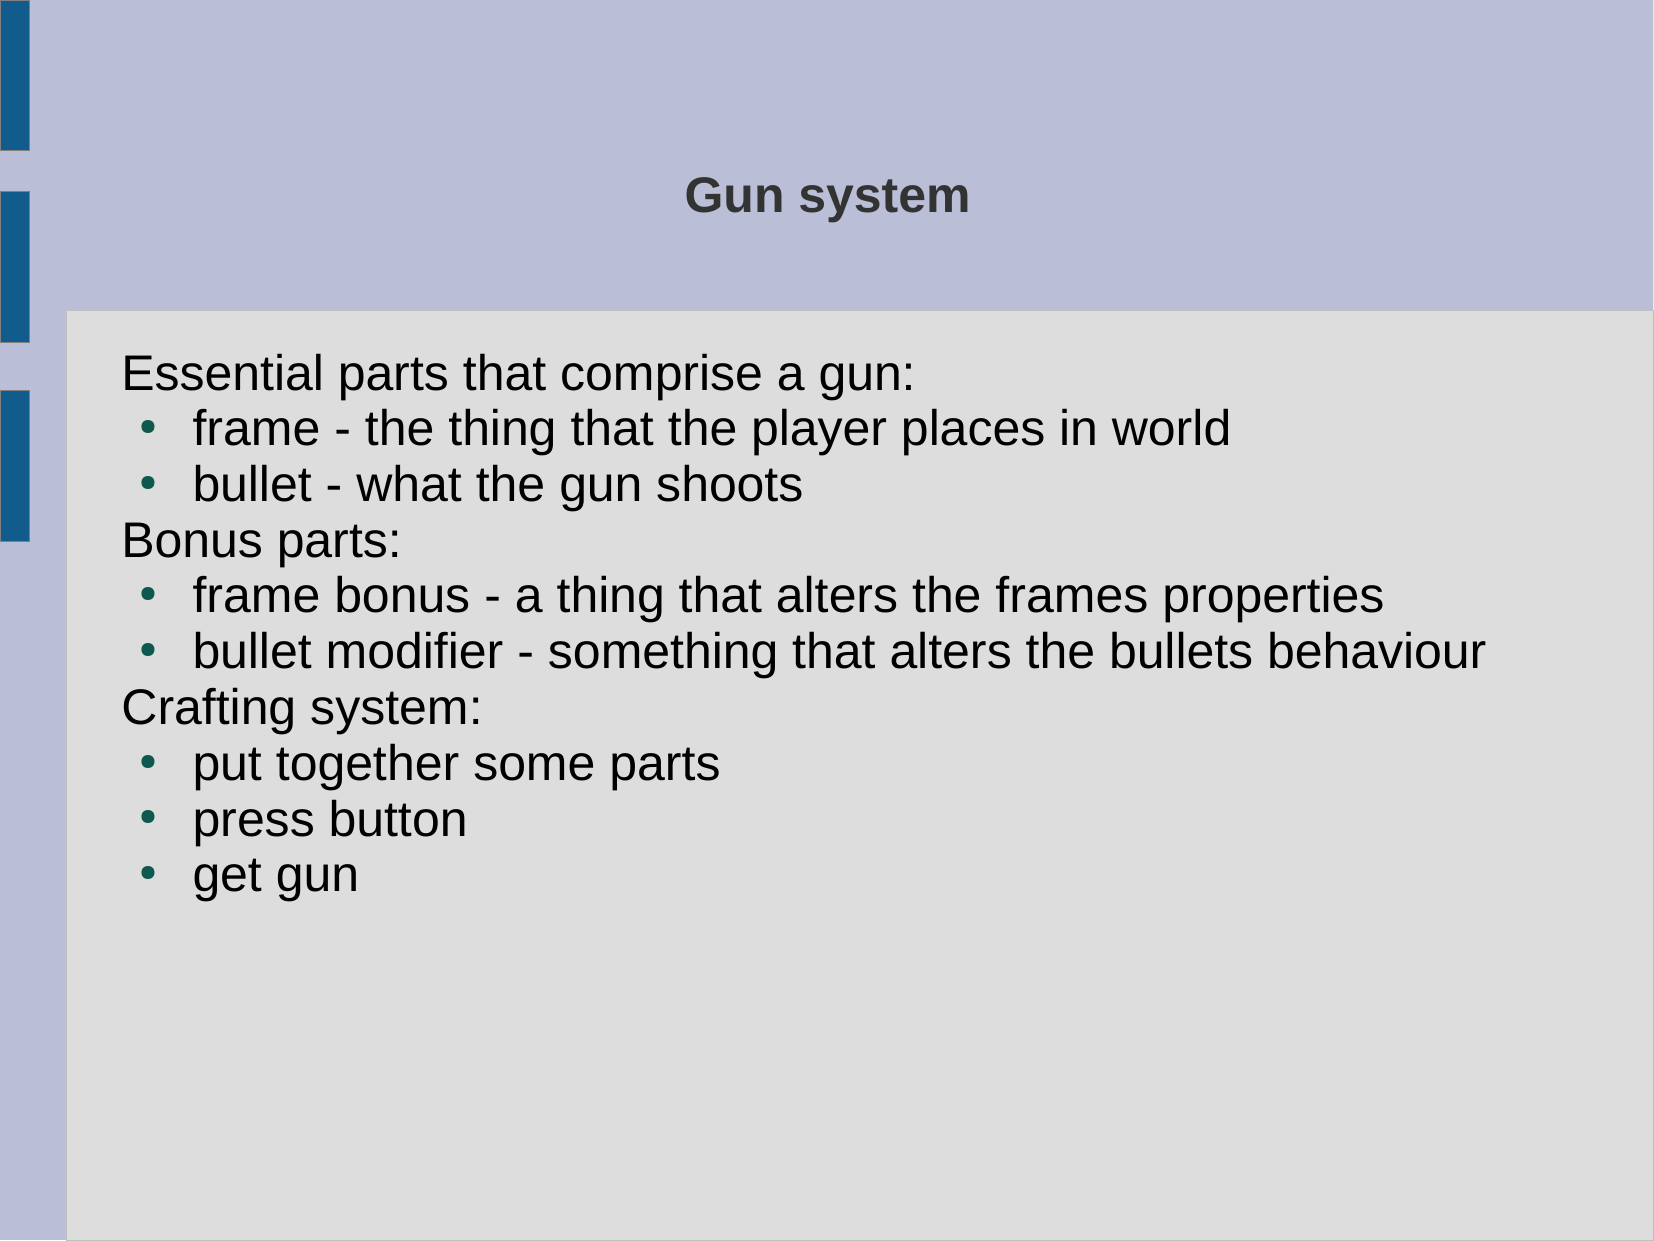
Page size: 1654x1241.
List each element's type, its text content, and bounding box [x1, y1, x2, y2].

list Essential parts that comprise a gun: frame - the thing that the player places in world bullet - what the gun shoots Bonus parts: frame bonus - a thing that alters the frames properties bullet modifier - something that alters the bullets behaviour Crafting system: put together some parts press button get gun [121, 344, 1534, 1127]
title Gun system [121, 91, 1534, 299]
